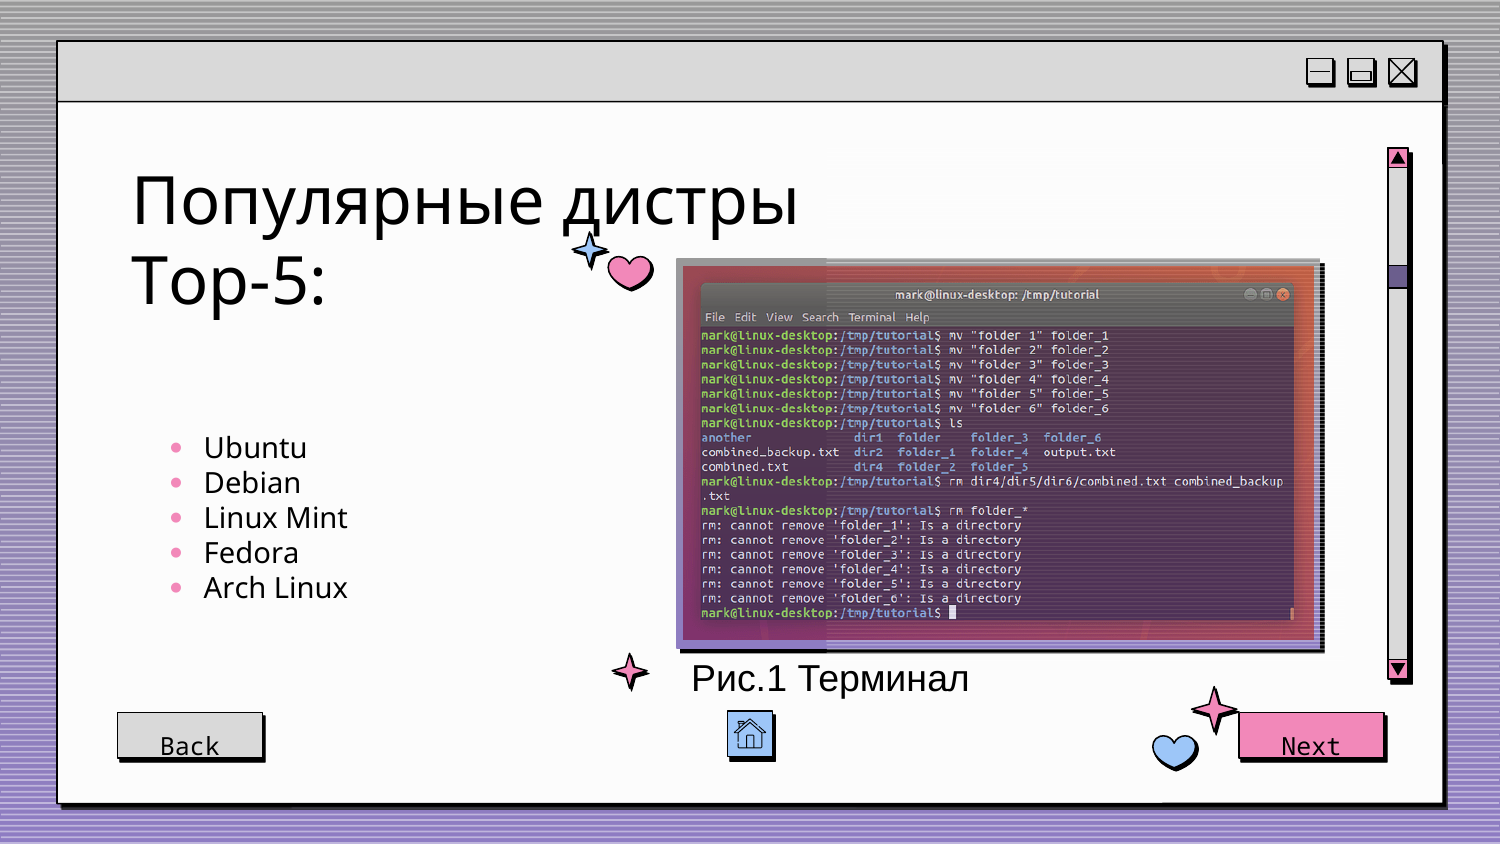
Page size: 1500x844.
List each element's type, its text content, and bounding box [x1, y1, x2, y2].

text_box [676, 258, 1345, 650]
text_box [612, 653, 648, 689]
text_box [117, 712, 263, 758]
subtitle Back [129, 714, 251, 753]
picture [683, 266, 1314, 640]
text_box [1388, 148, 1408, 679]
text_box Рис.1 Терминал [676, 649, 1089, 749]
text_box [1152, 735, 1196, 768]
text_box [727, 749, 773, 757]
subtitle Next [1250, 714, 1373, 753]
title Популярные дистры Top-5: [116, 142, 827, 302]
text_box [608, 256, 651, 289]
subtitle Ubuntu Debian Linux Mint Fedora Arch Linux [109, 379, 380, 617]
text_box [1239, 712, 1384, 758]
text_box [572, 231, 607, 267]
text_box [1191, 686, 1237, 732]
